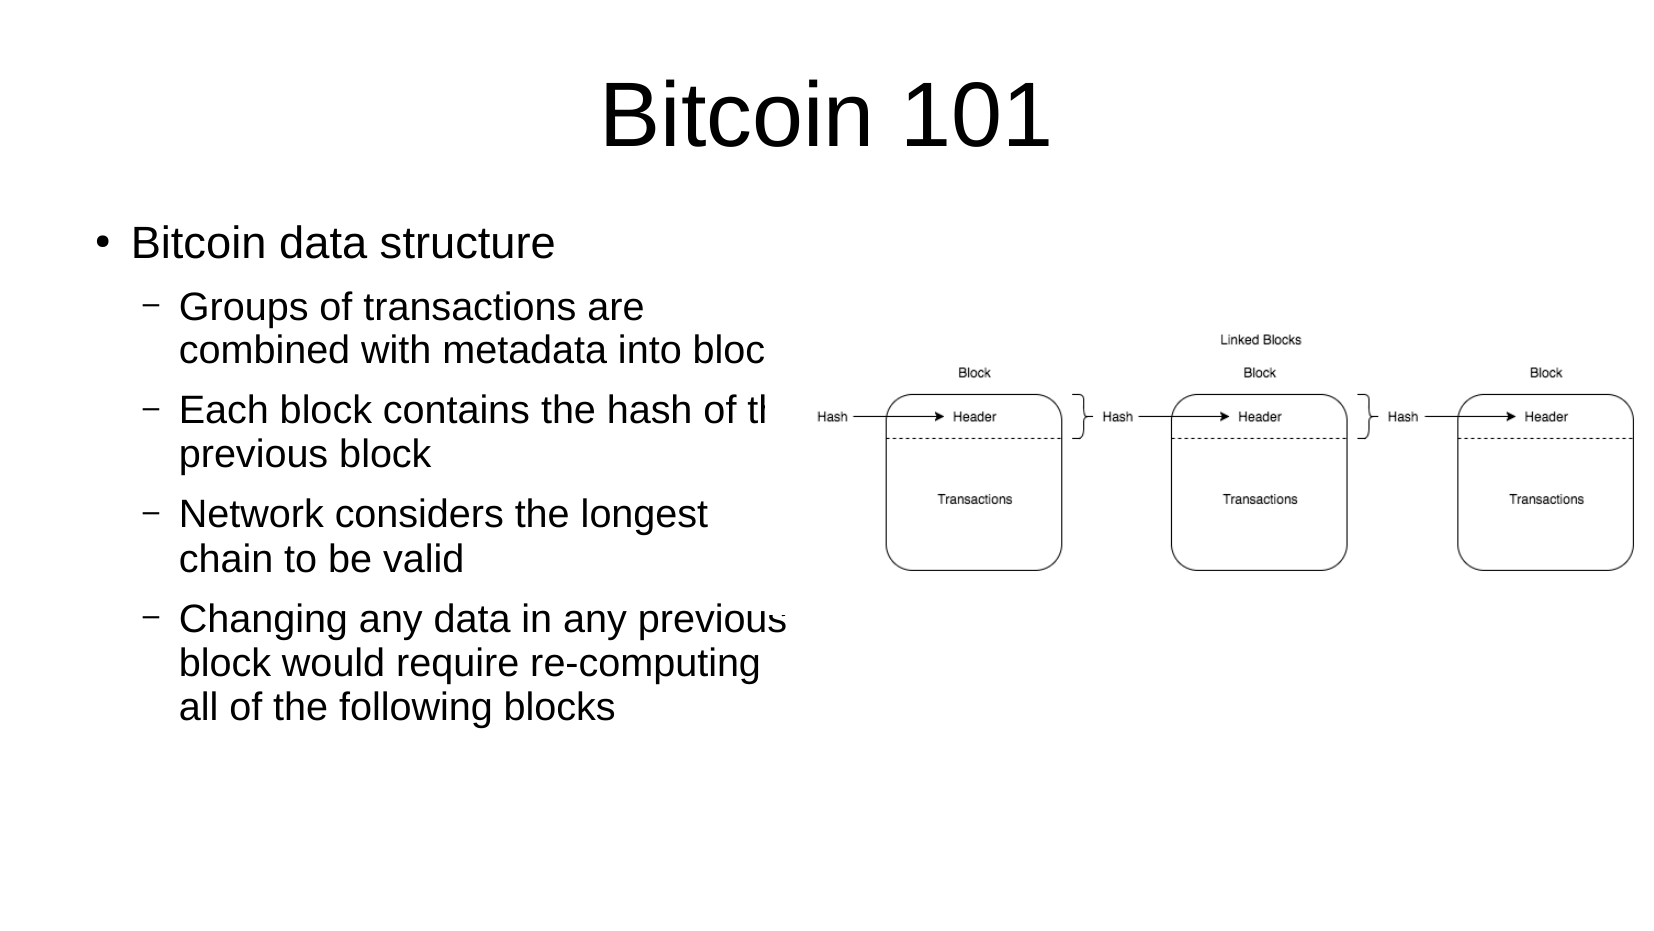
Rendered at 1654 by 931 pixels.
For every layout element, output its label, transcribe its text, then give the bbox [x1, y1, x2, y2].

picture [765, 285, 1650, 616]
list Bitcoin data structure Groups of transactions are combined with metadata into blocks Each block contains the hash of the previous block Network considers the longest chain to be valid Changing any data in any previous block would require re-computing all of the following blocks [82, 217, 809, 758]
title Bitcoin 101 [82, 37, 1571, 193]
